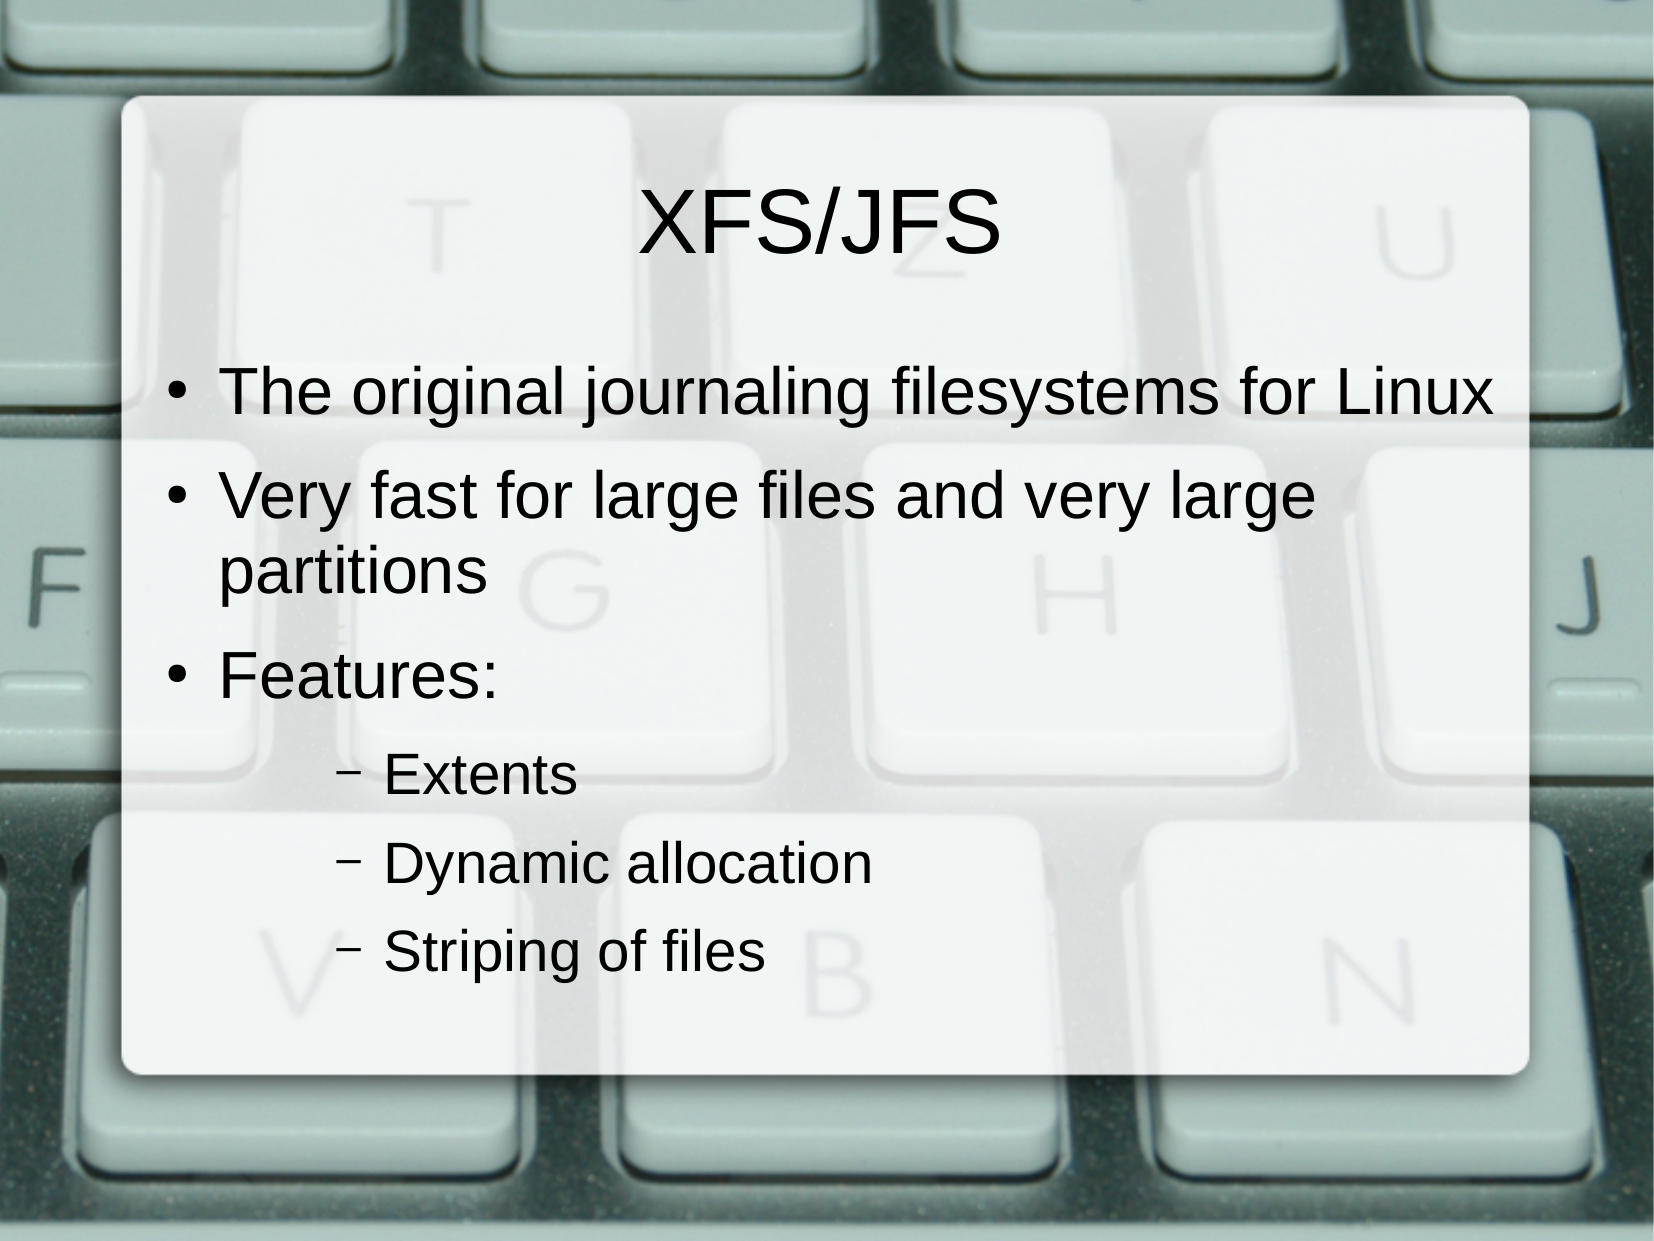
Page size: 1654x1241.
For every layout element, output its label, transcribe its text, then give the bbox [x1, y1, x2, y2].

list The original journaling filesystems for Linux Very fast for large files and very large partitions Features: Extents Dynamic allocation Striping of files [147, 354, 1506, 1173]
picture [0, 0, 1654, 1241]
title XFS/JFS [135, 117, 1506, 325]
